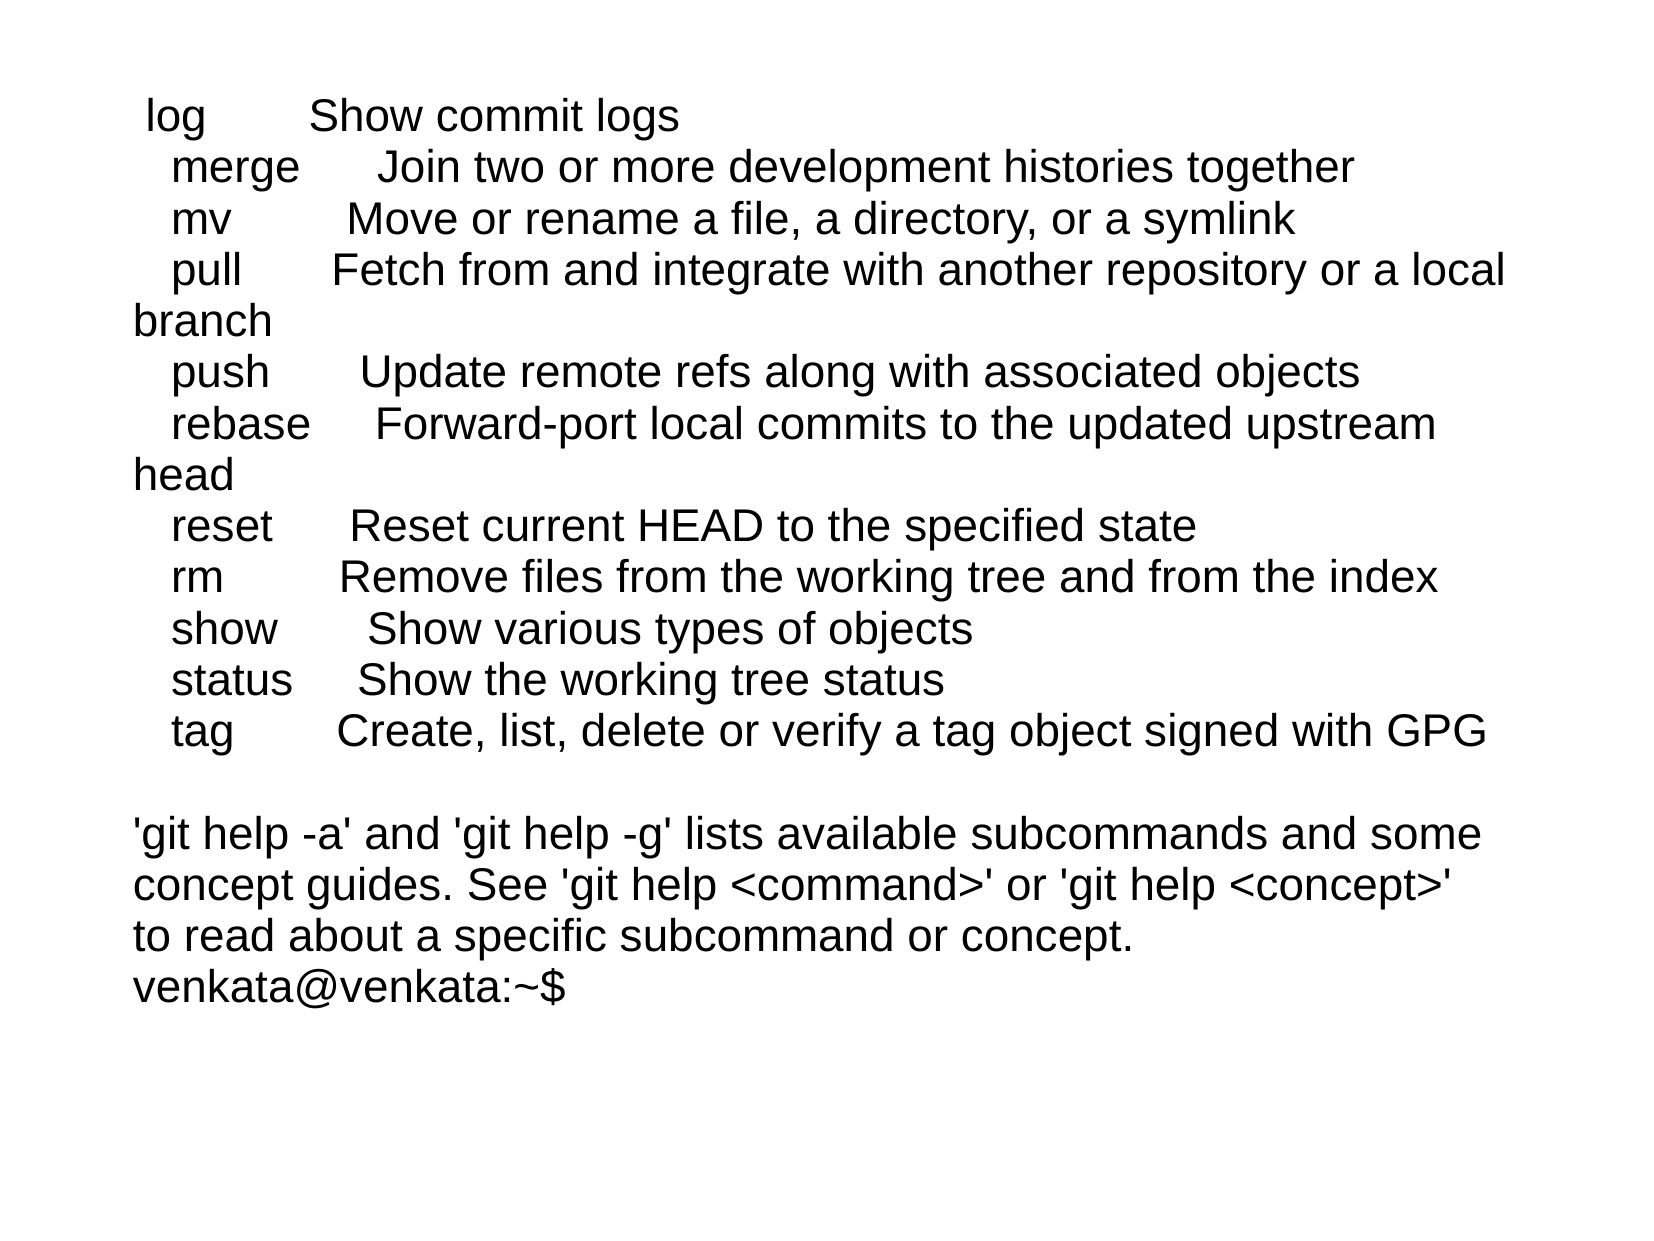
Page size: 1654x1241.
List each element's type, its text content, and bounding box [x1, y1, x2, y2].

text_box log Show commit logs merge Join two or more development histories together mv Move or rename a file, a directory, or a symlink pull Fetch from and integrate with another repository or a local branch push Update remote refs along with associated objects rebase Forward-port local commits to the updated upstream head reset Reset current HEAD to the specified state rm Remove files from the working tree and from the index show Show various types of objects status Show the working tree status tag Create, list, delete or verify a tag object signed with GPG 'git help -a' and 'git help -g' lists available subcommands and some concept guides. See 'git help <command>' or 'git help <concept>' to read about a specific subcommand or concept. venkata@venkata:~$ [118, 82, 1536, 1099]
